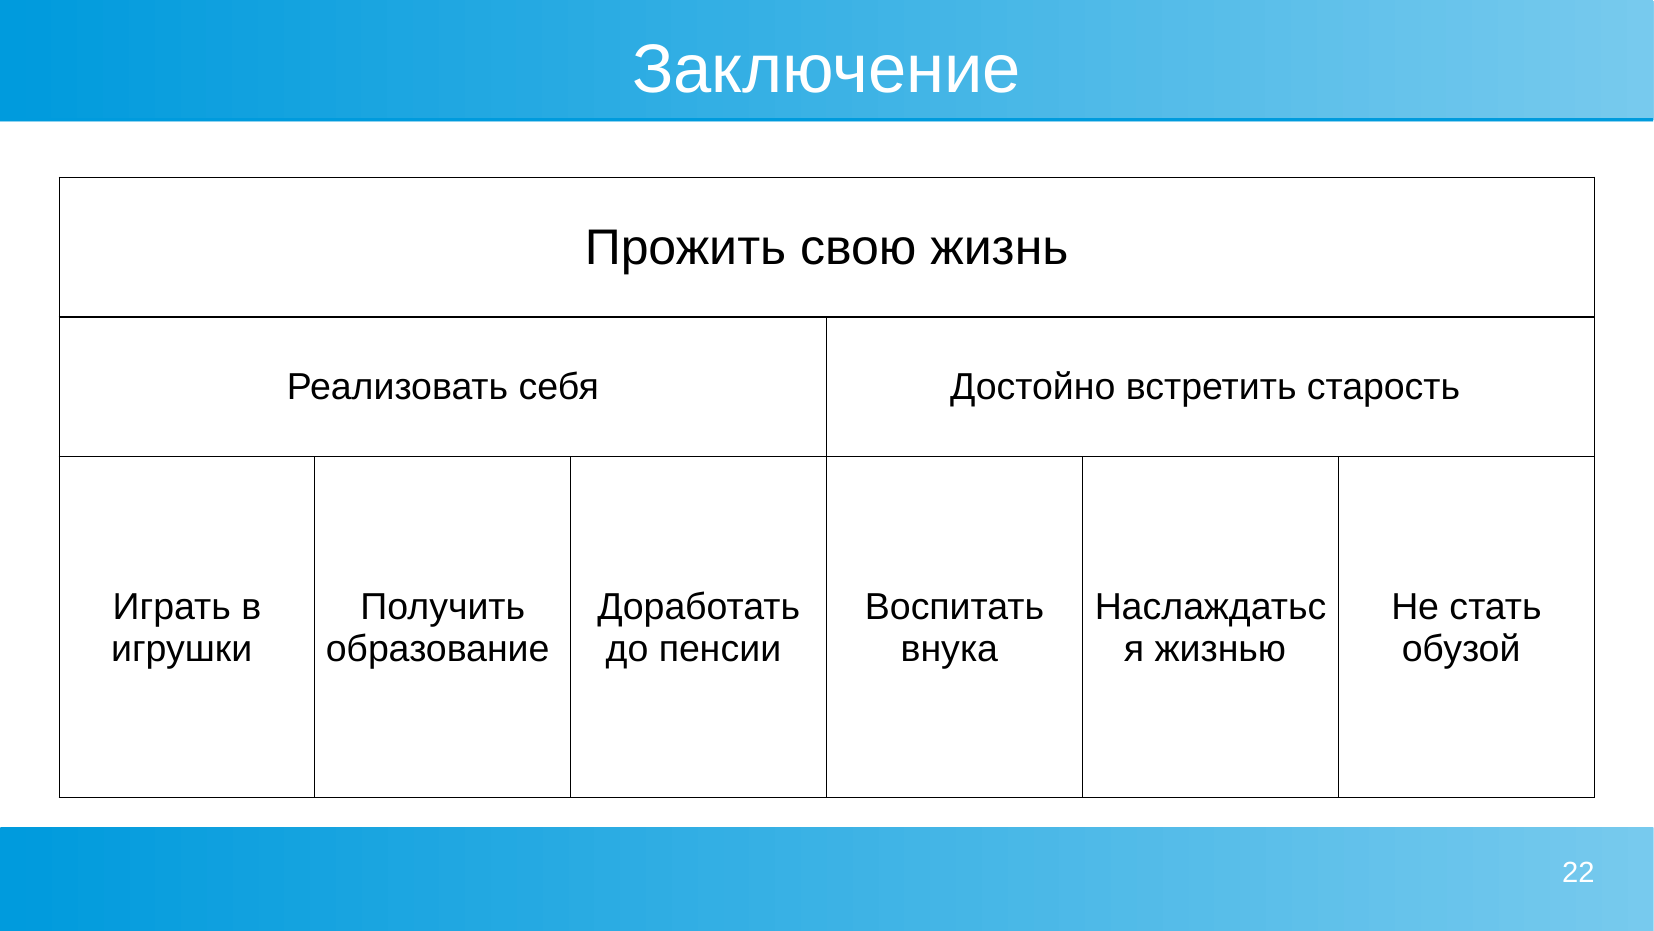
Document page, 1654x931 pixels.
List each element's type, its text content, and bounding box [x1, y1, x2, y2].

table_cell Достойно встретить старость [827, 318, 1594, 456]
table_cell Доработать до пенсии [571, 457, 826, 797]
table_cell Воспитать внука [827, 457, 1082, 797]
table_cell Играть в игрушки [60, 457, 314, 797]
title Заключение [59, 29, 1595, 108]
table_header Прожить свою жизнь [60, 178, 1594, 316]
table_cell Наслаждаться жизнью [1083, 457, 1338, 797]
table_cell Не стать обузой [1339, 457, 1594, 797]
table_cell Получить образование [315, 457, 570, 797]
table_cell Реализовать себя [60, 318, 826, 456]
